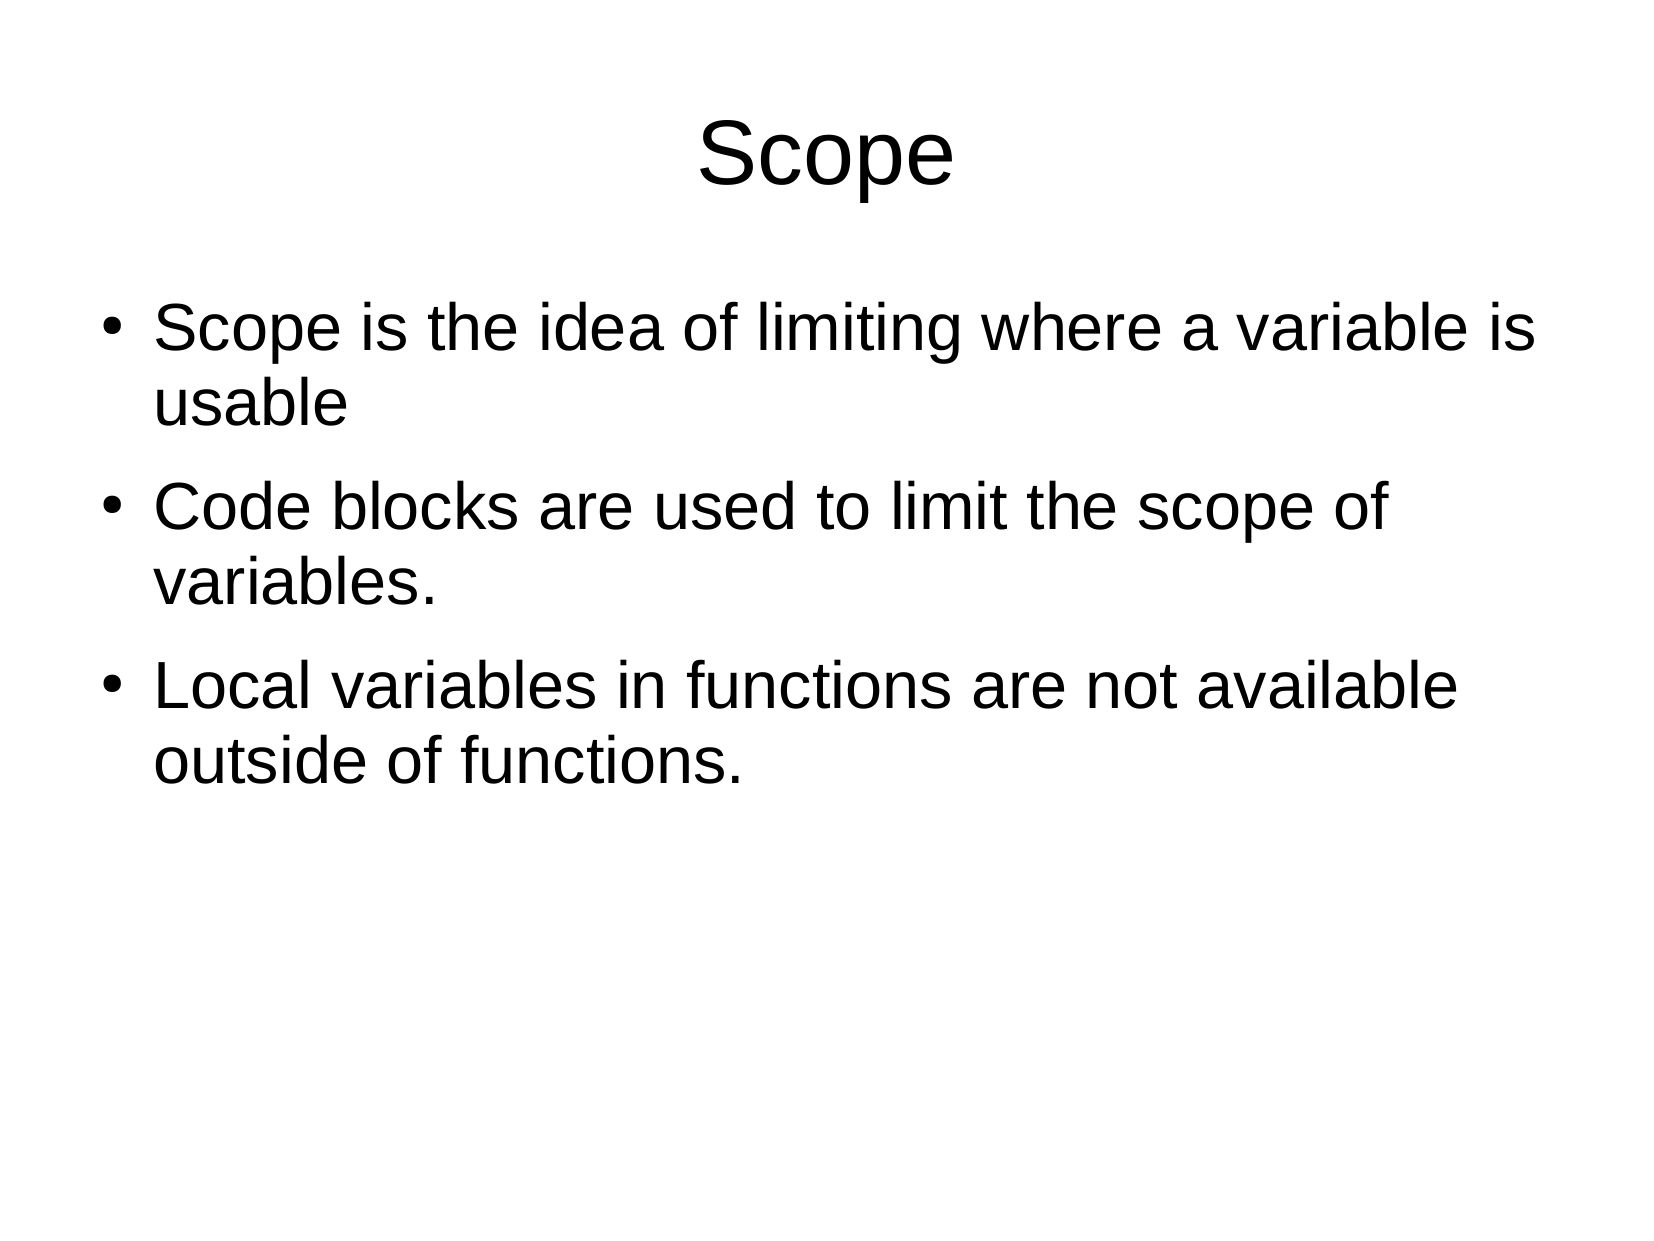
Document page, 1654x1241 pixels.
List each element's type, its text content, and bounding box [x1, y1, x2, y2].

title Scope [82, 49, 1571, 257]
list Scope is the idea of limiting where a variable is usable Code blocks are used to limit the scope of variables. Local variables in functions are not available outside of functions. [82, 290, 1571, 1010]
